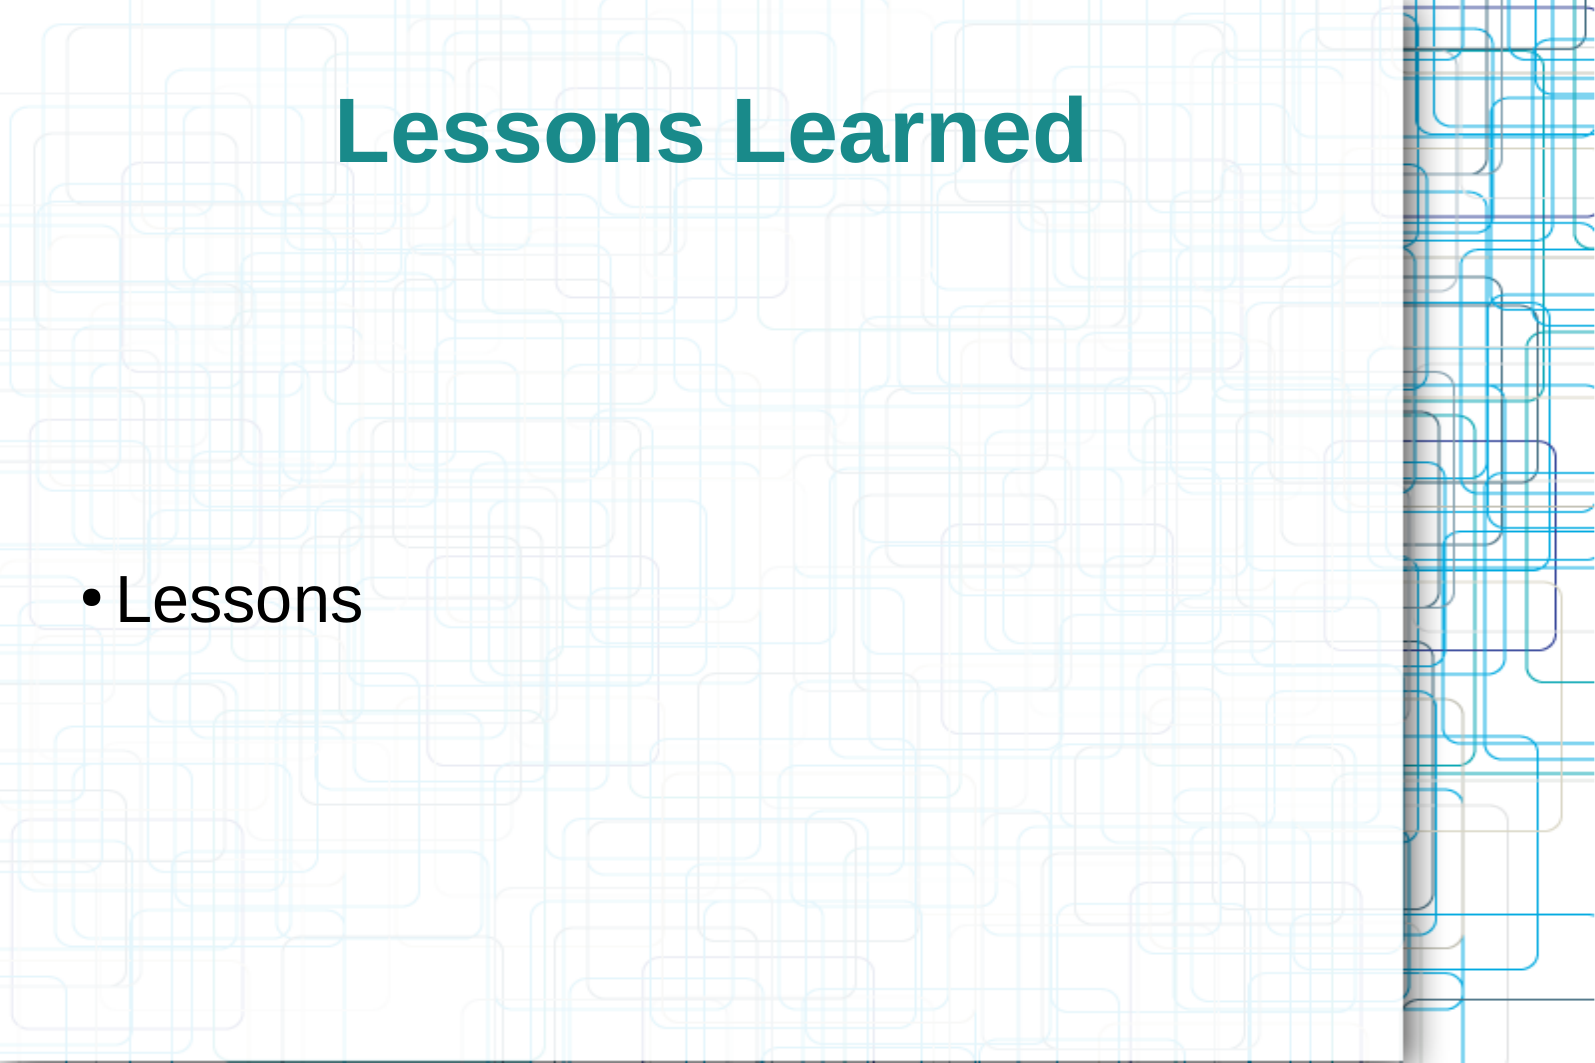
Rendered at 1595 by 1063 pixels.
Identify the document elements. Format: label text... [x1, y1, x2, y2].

picture [0, 0, 1595, 1063]
subtitle Lessons [79, 256, 1367, 943]
title Lessons Learned [56, 49, 1367, 213]
